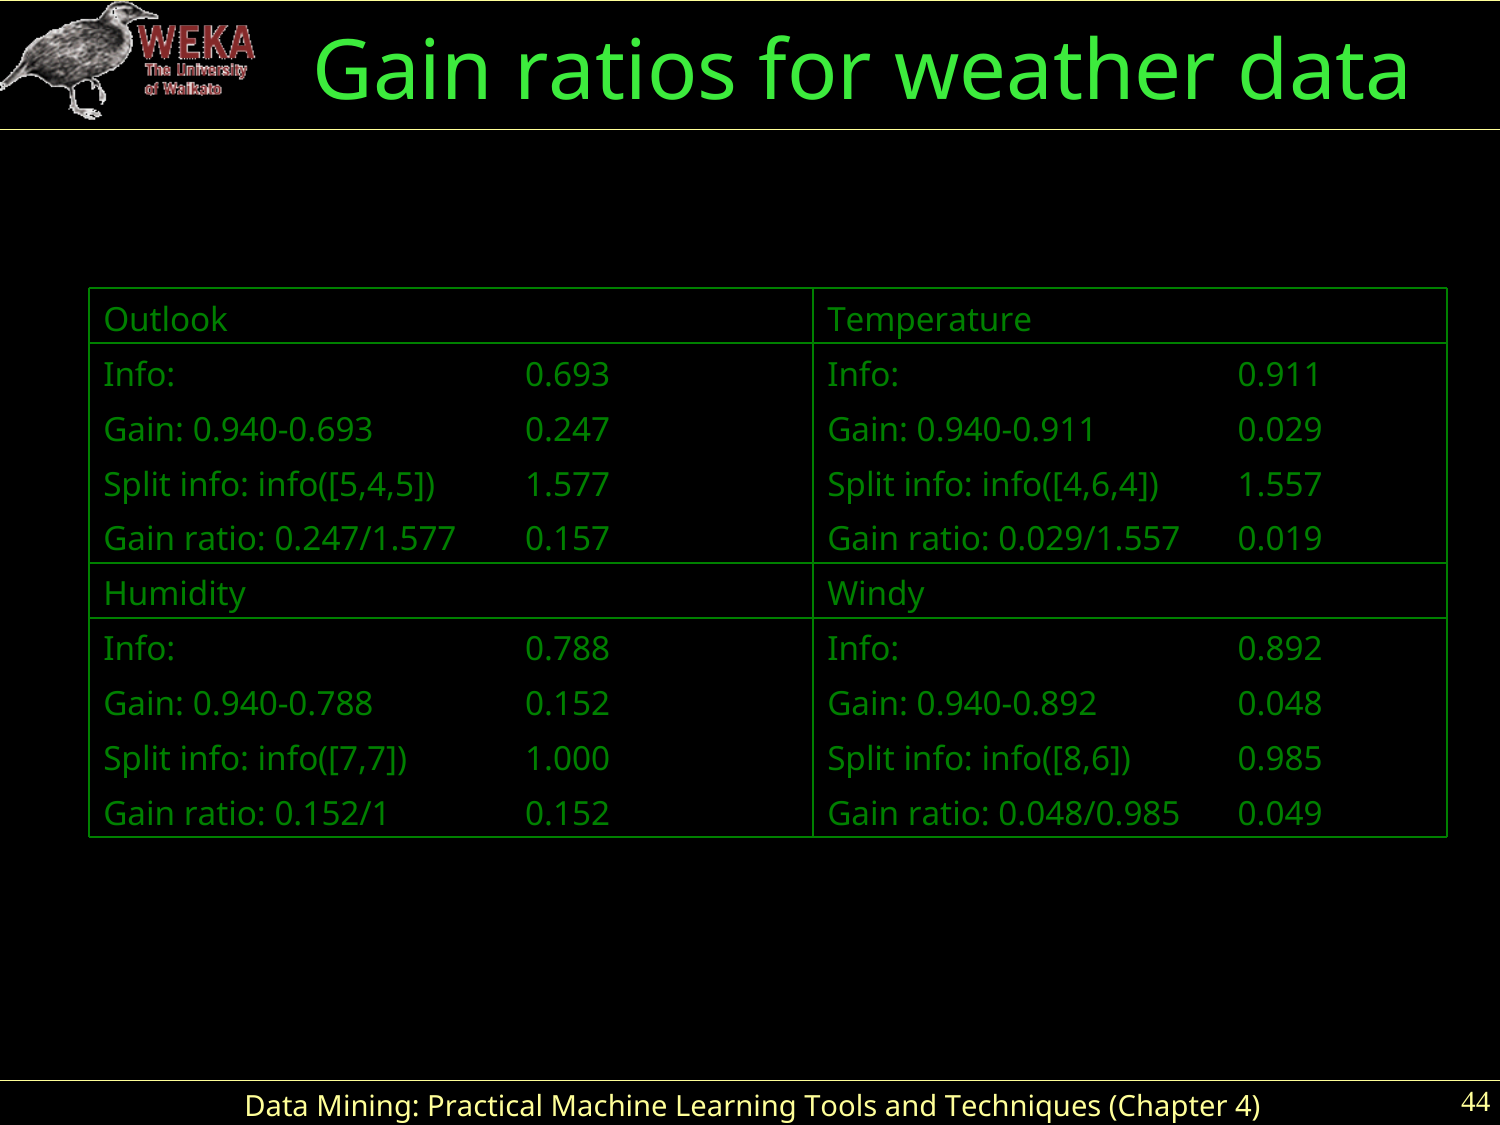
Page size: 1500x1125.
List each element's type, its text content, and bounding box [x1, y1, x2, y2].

text_box 0.019 [1223, 508, 1446, 562]
text_box Gain ratio: 0.048/0.985 [814, 783, 1223, 836]
text_box 0.157 [511, 508, 812, 562]
picture [0, 1, 266, 129]
text_box 0.049 [1223, 783, 1446, 836]
text_box 0.788 [511, 619, 812, 673]
text_box 0.892 [1223, 619, 1446, 673]
text_box Info: [814, 619, 1223, 673]
text_box Gain ratio: 0.152/1 [90, 783, 511, 836]
text_box Split info: info([4,6,4]) [814, 453, 1223, 508]
text_box 0.152 [511, 673, 812, 728]
text_box Gain: 0.940-0.693 [90, 398, 511, 453]
text_box 1.000 [511, 728, 812, 783]
text_box Info: [90, 619, 511, 673]
text_box Gain: 0.940-0.788 [90, 673, 511, 728]
text_box 0.152 [511, 783, 812, 836]
text_box Split info: info([7,7]) [90, 728, 511, 783]
text_box 0.985 [1223, 728, 1446, 783]
text_box Gain: 0.940-0.892 [814, 673, 1223, 728]
text_box 0.247 [511, 398, 812, 453]
text_box 0.693 [511, 344, 812, 398]
text_box Info: [814, 344, 1223, 398]
text_box Gain: 0.940-0.911 [814, 398, 1223, 453]
title Gain ratios for weather data [297, 0, 1500, 148]
text_box Gain ratio: 0.247/1.577 [90, 508, 511, 562]
text_box Gain ratio: 0.029/1.557 [814, 508, 1223, 562]
text_box 1.557 [1223, 453, 1446, 508]
text_box Windy [814, 564, 1446, 617]
text_box Info: [90, 344, 511, 398]
text_box Split info: info([8,6]) [814, 728, 1223, 783]
text_box 0.911 [1223, 344, 1446, 398]
text_box 0.029 [1223, 398, 1446, 453]
text_box Humidity [90, 564, 812, 617]
text_box 1.577 [511, 453, 812, 508]
text_box 0.048 [1223, 673, 1446, 728]
text_box Temperature [814, 289, 1446, 342]
text_box Outlook [90, 289, 812, 342]
text_box Split info: info([5,4,5]) [90, 453, 511, 508]
